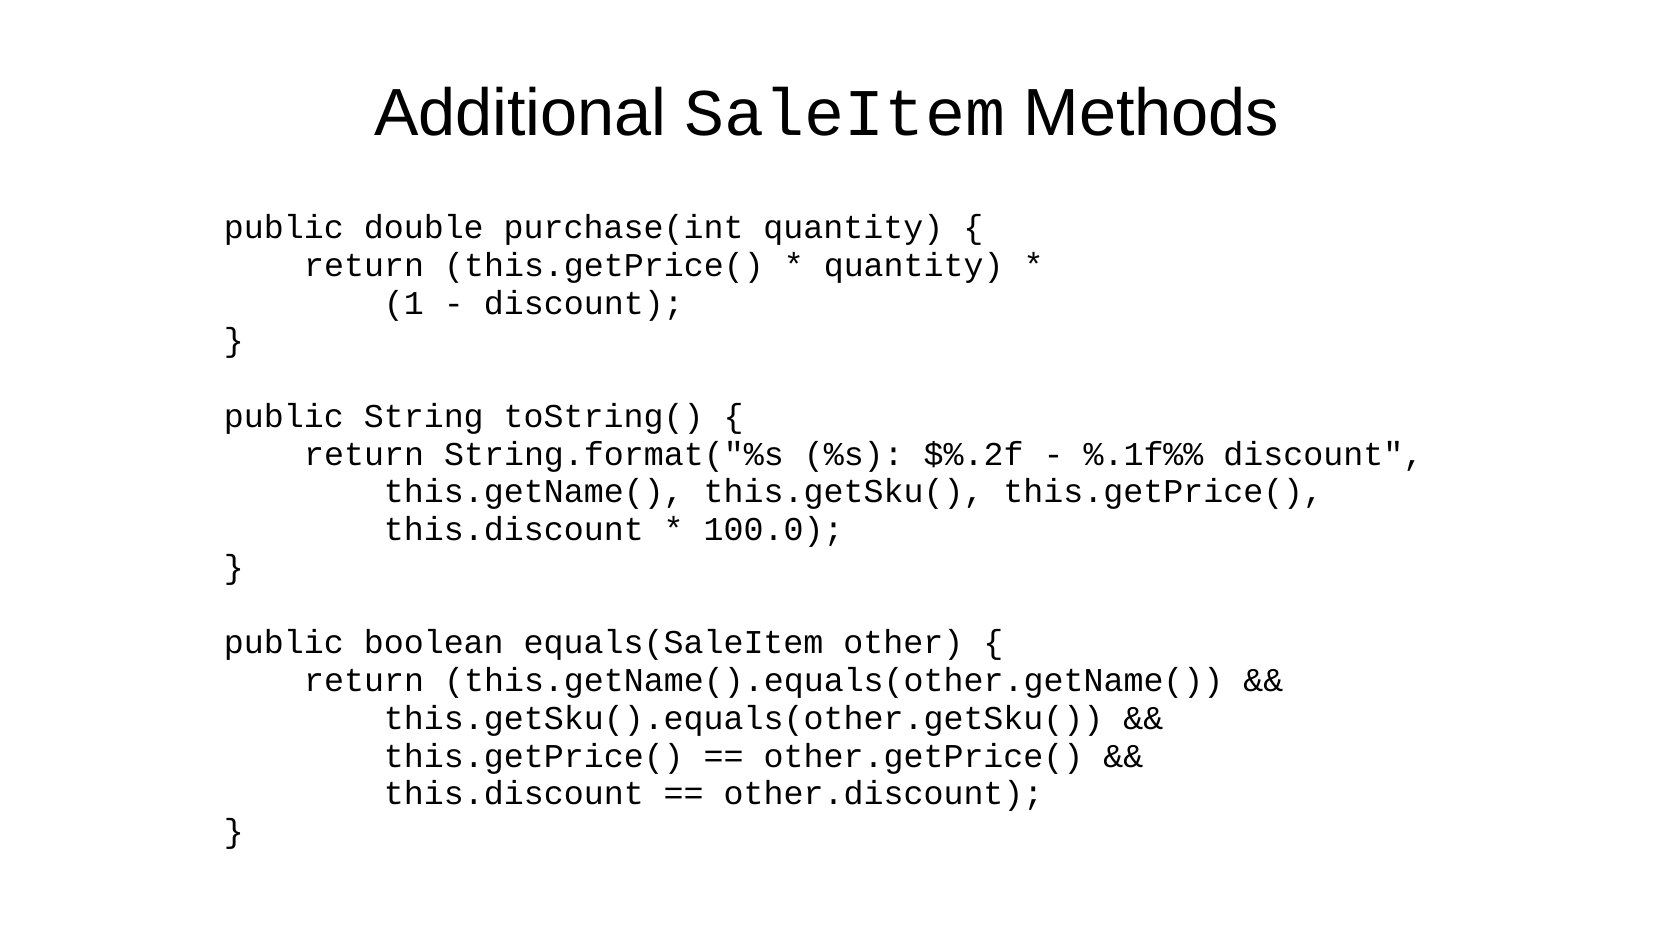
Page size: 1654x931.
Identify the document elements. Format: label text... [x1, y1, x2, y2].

text_box public double purchase(int quantity) { return (this.getPrice() * quantity) * (1 - discount); } public String toString() { return String.format("%s (%s): $%.2f - %.1f%% discount", this.getName(), this.getSku(), this.getPrice(), this.discount * 100.0); } public boolean equals(SaleItem other) { return (this.getName().equals(other.getName()) && this.getSku().equals(other.getSku()) && this.getPrice() == other.getPrice() && this.discount == other.discount); } [209, 203, 1439, 860]
title Additional SaleItem Methods [82, 37, 1571, 193]
